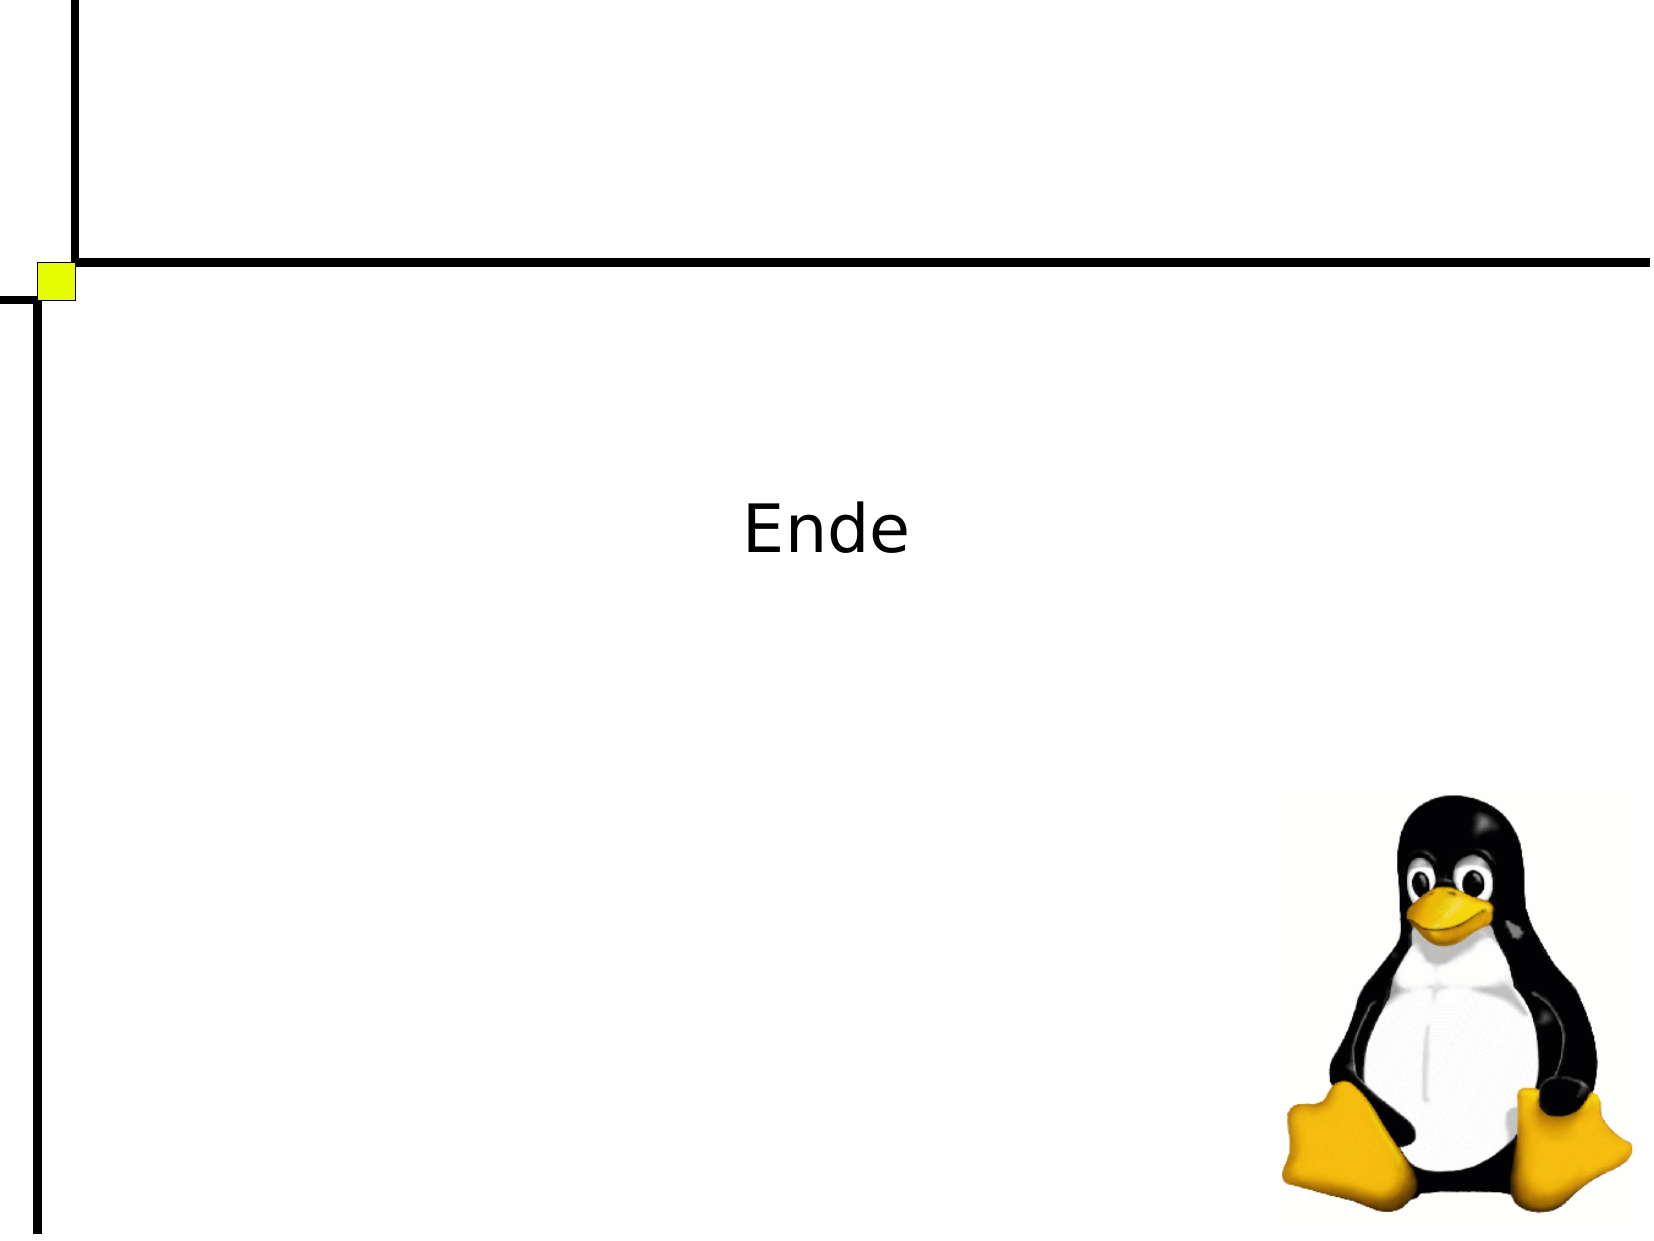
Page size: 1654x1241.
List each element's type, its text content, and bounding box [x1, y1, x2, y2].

subtitle Ende [82, 49, 1571, 1010]
picture [1275, 787, 1642, 1223]
